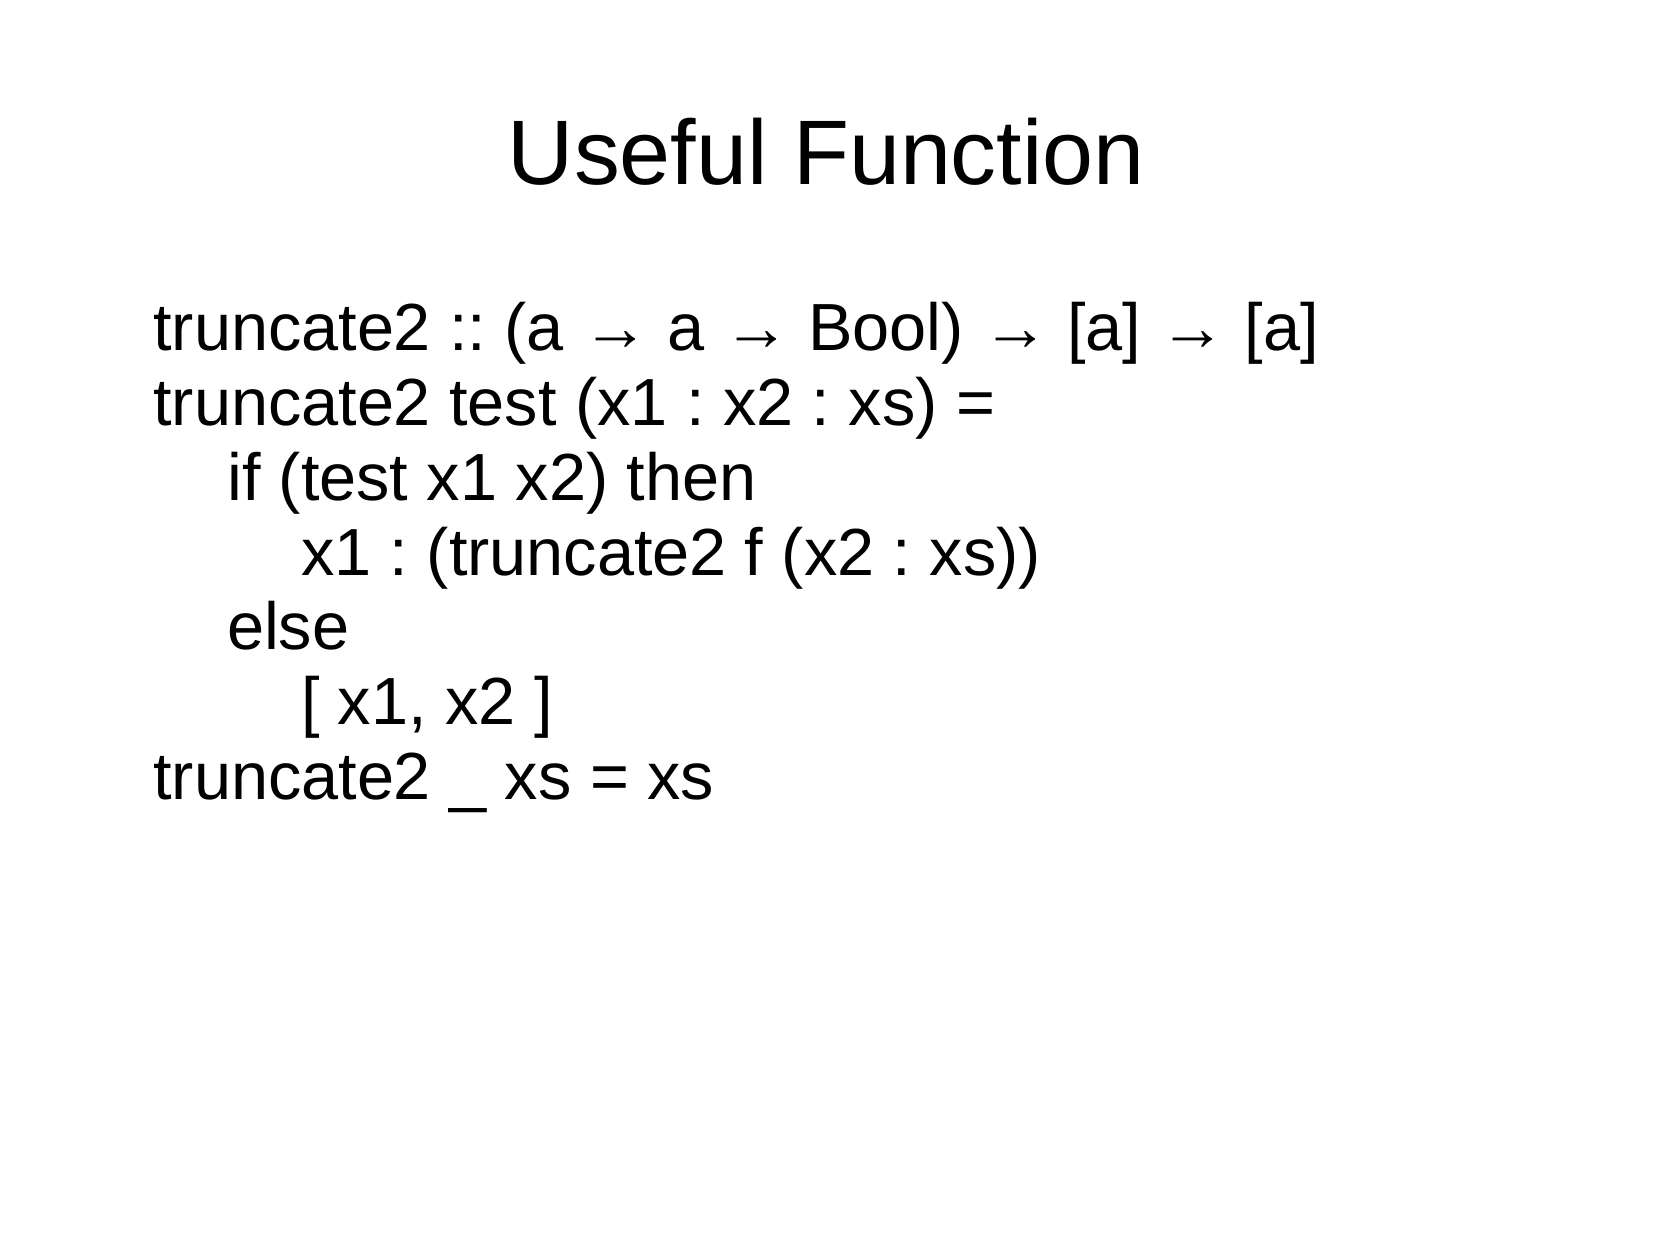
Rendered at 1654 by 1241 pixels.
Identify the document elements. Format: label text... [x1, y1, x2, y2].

list truncate2 :: (a → a → Bool) → [a] → [a] truncate2 test (x1 : x2 : xs) = if (test x1 x2) then x1 : (truncate2 f (x2 : xs)) else [ x1, x2 ] truncate2 _ xs = xs [82, 290, 1571, 1010]
title Useful Function [82, 49, 1571, 257]
